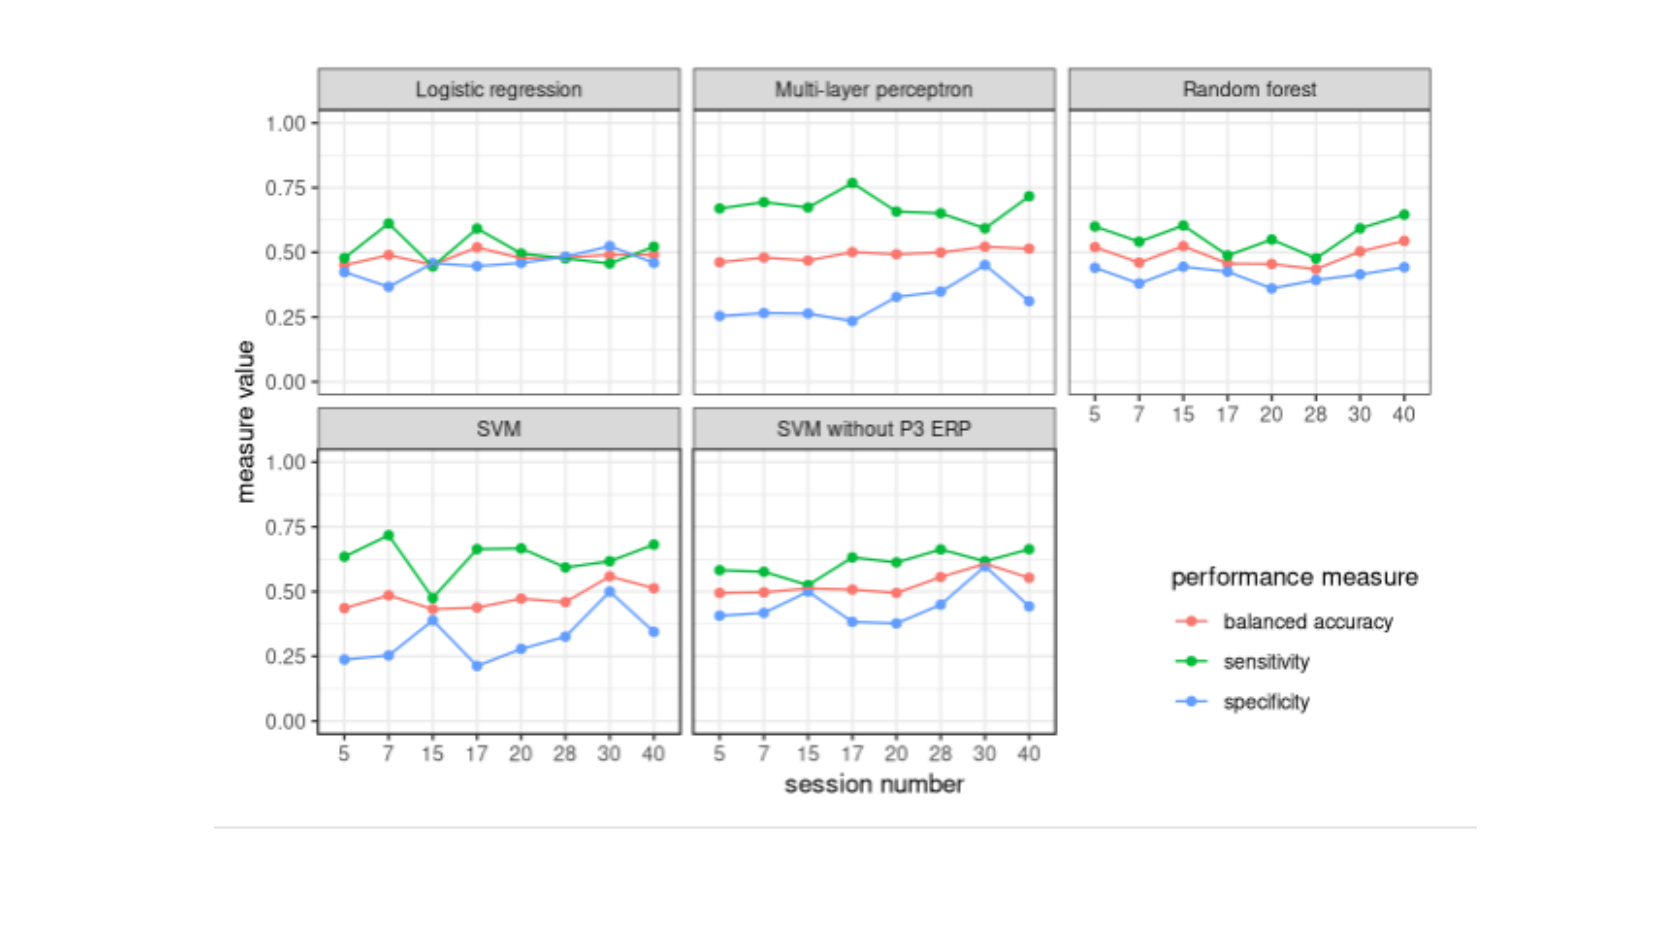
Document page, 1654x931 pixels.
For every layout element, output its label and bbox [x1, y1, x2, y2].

picture [214, 58, 1477, 831]
